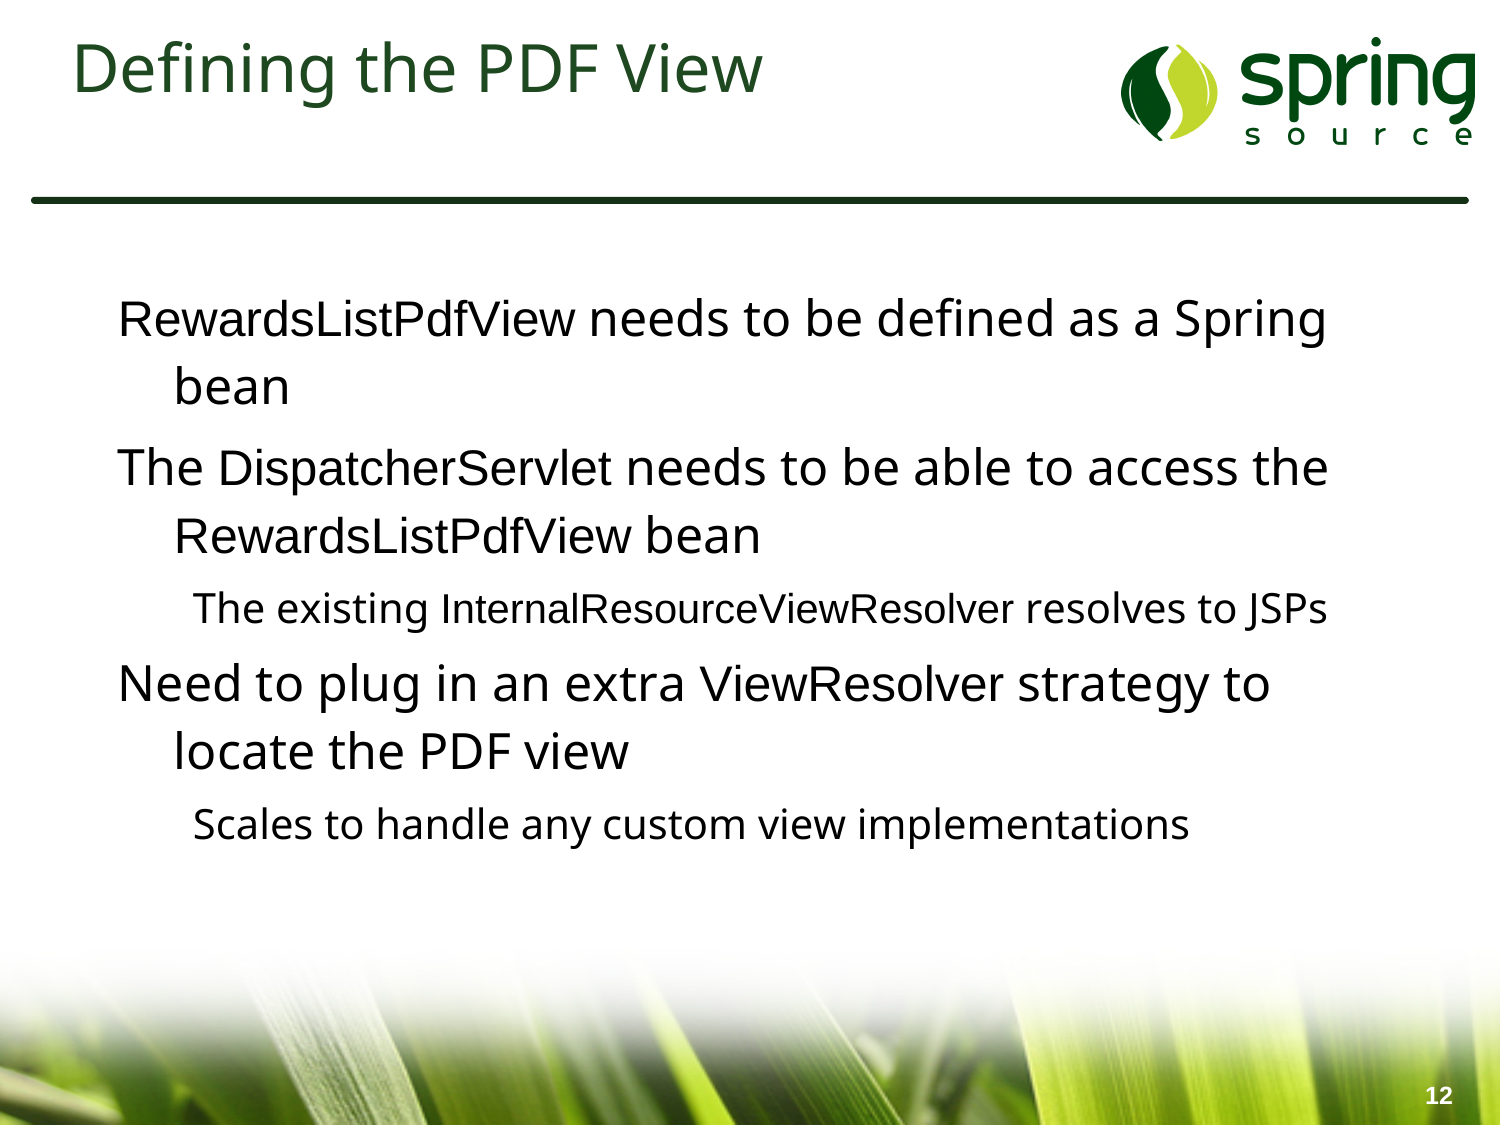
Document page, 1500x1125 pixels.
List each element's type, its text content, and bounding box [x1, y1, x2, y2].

list RewardsListPdfView needs to be defined as a Spring bean The DispatcherServlet needs to be able to access the RewardsListPdfView bean The existing InternalResourceViewResolver resolves to JSPs Need to plug in an extra ViewResolver strategy to locate the PDF view Scales to handle any custom view implementations [103, 275, 1394, 938]
picture [1121, 37, 1475, 145]
title Defining the PDF View [56, 13, 1089, 176]
picture [0, 944, 1500, 1125]
